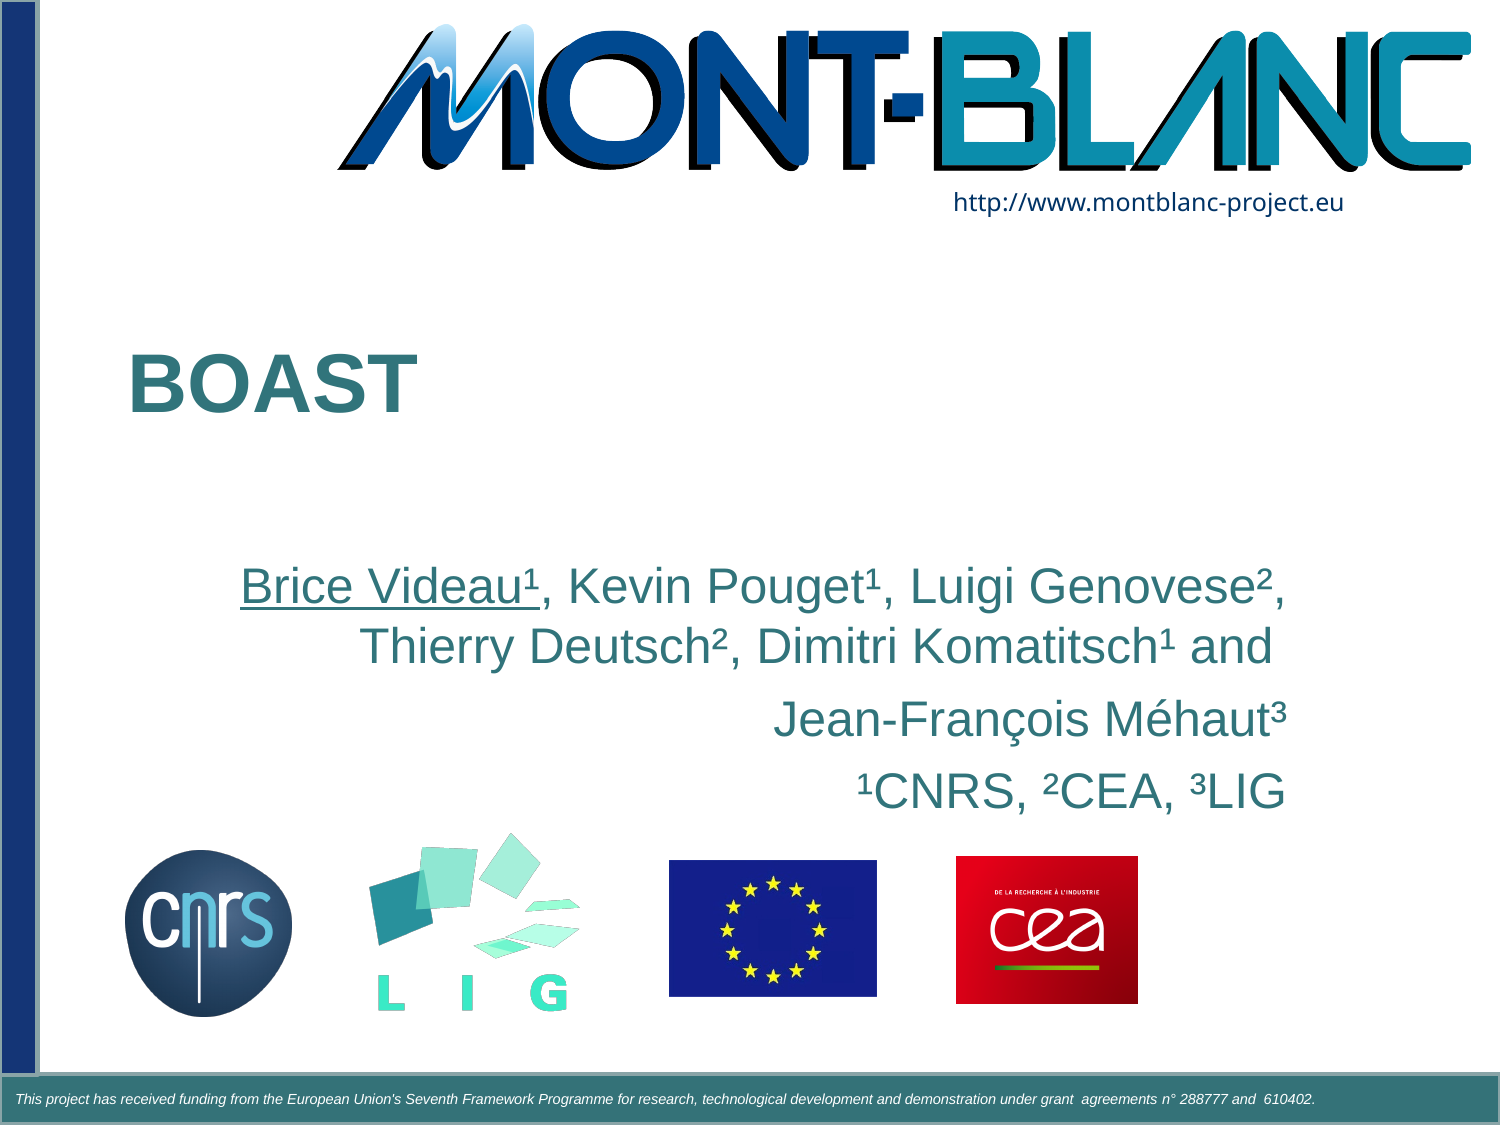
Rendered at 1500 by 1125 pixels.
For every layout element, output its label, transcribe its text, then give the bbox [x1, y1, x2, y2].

picture [1401, 54, 1471, 143]
subtitle Brice Videau¹, Kevin Pouget¹, Luigi Genovese², Thierry Deutsch², Dimitri Komatitsch¹ and Jean-François Méhaut³ ¹CNRS, ²CEA, ³LIG [225, 546, 1323, 834]
picture [337, 24, 1471, 172]
picture [125, 850, 292, 1017]
title BOAST [112, 258, 1273, 500]
picture [354, 819, 595, 1026]
picture [669, 860, 877, 997]
picture [956, 856, 1138, 1004]
